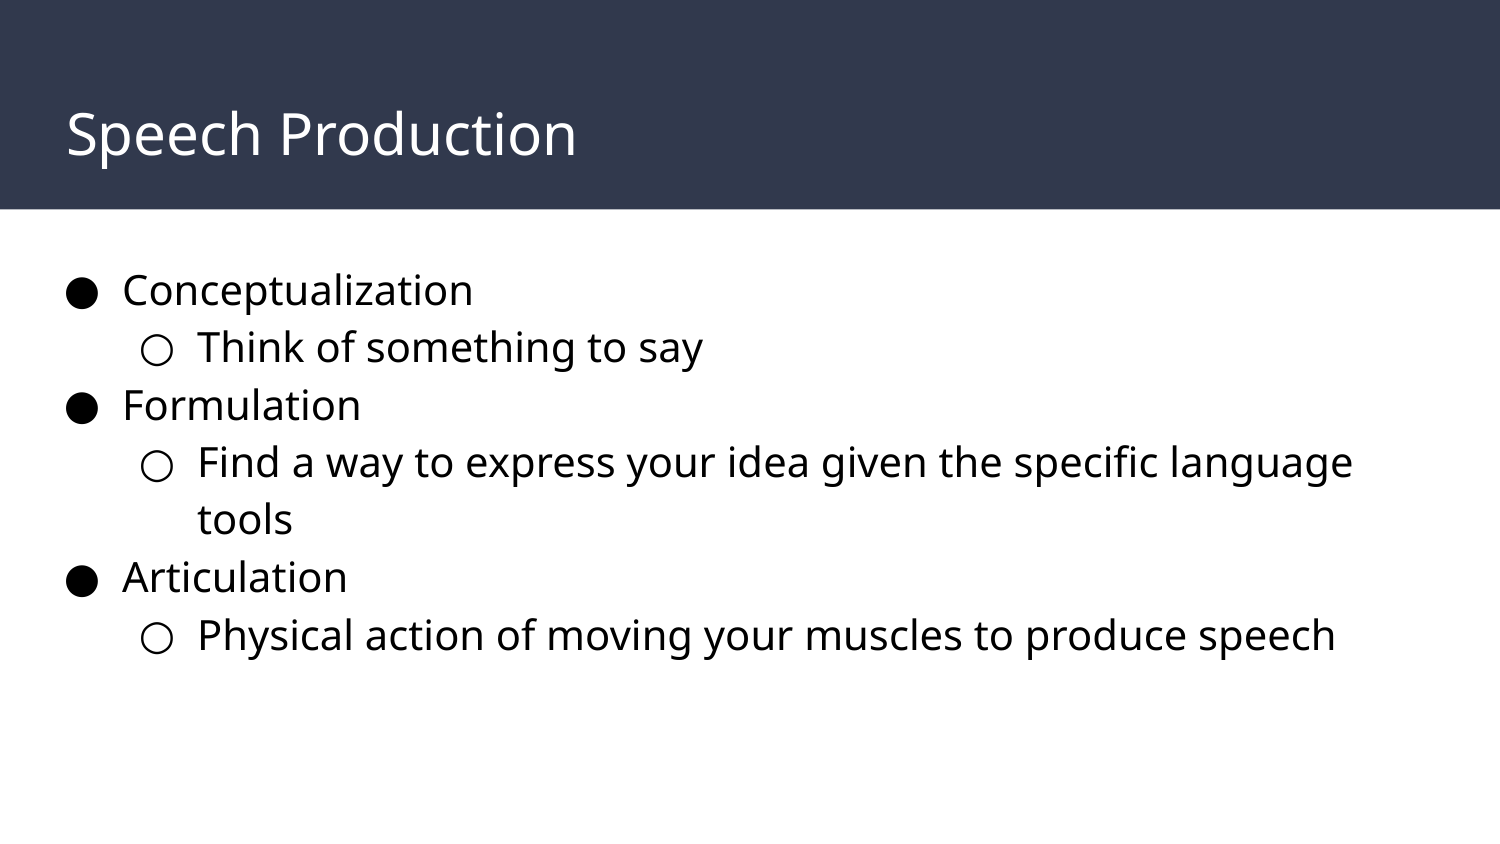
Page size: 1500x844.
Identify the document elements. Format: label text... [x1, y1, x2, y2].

text_box Conceptualization Think of something to say Formulation Find a way to express your idea given the specific language tools Articulation Physical action of moving your muscles to produce speech [32, 240, 1463, 807]
title Speech Production [51, 82, 1449, 185]
